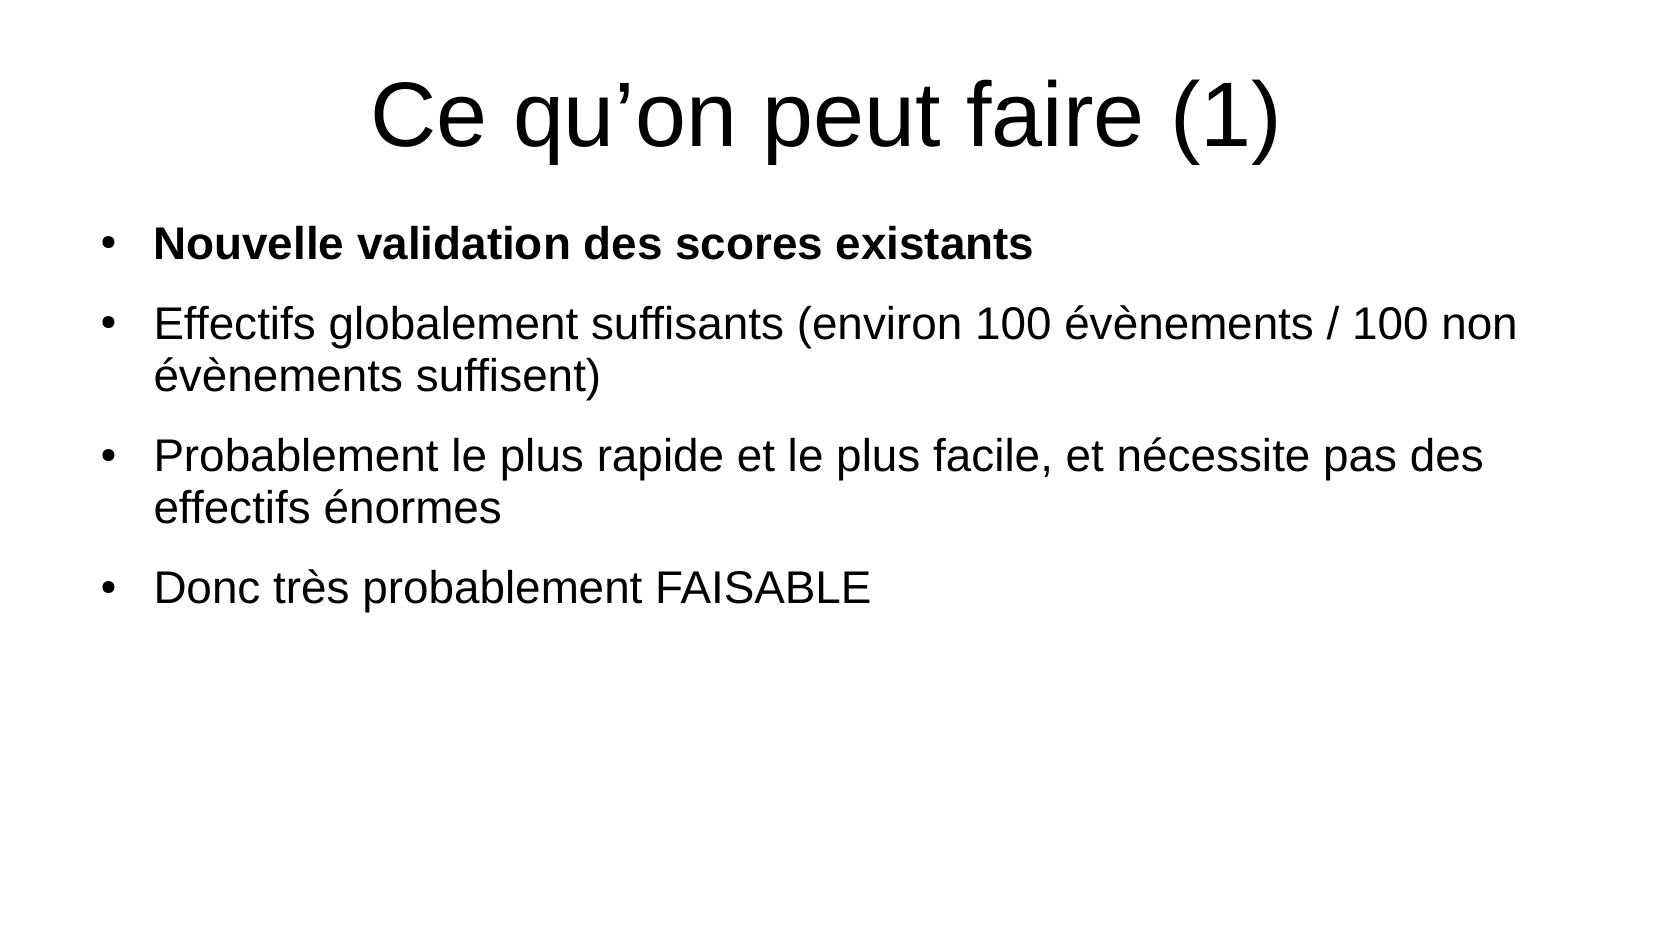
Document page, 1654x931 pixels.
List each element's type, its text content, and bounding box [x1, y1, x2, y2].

list Nouvelle validation des scores existants Effectifs globalement suffisants (environ 100 évènements / 100 non évènements suffisent) Probablement le plus rapide et le plus facile, et nécessite pas des effectifs énormes Donc très probablement FAISABLE [82, 217, 1536, 758]
title Ce qu’on peut faire (1) [82, 37, 1571, 193]
